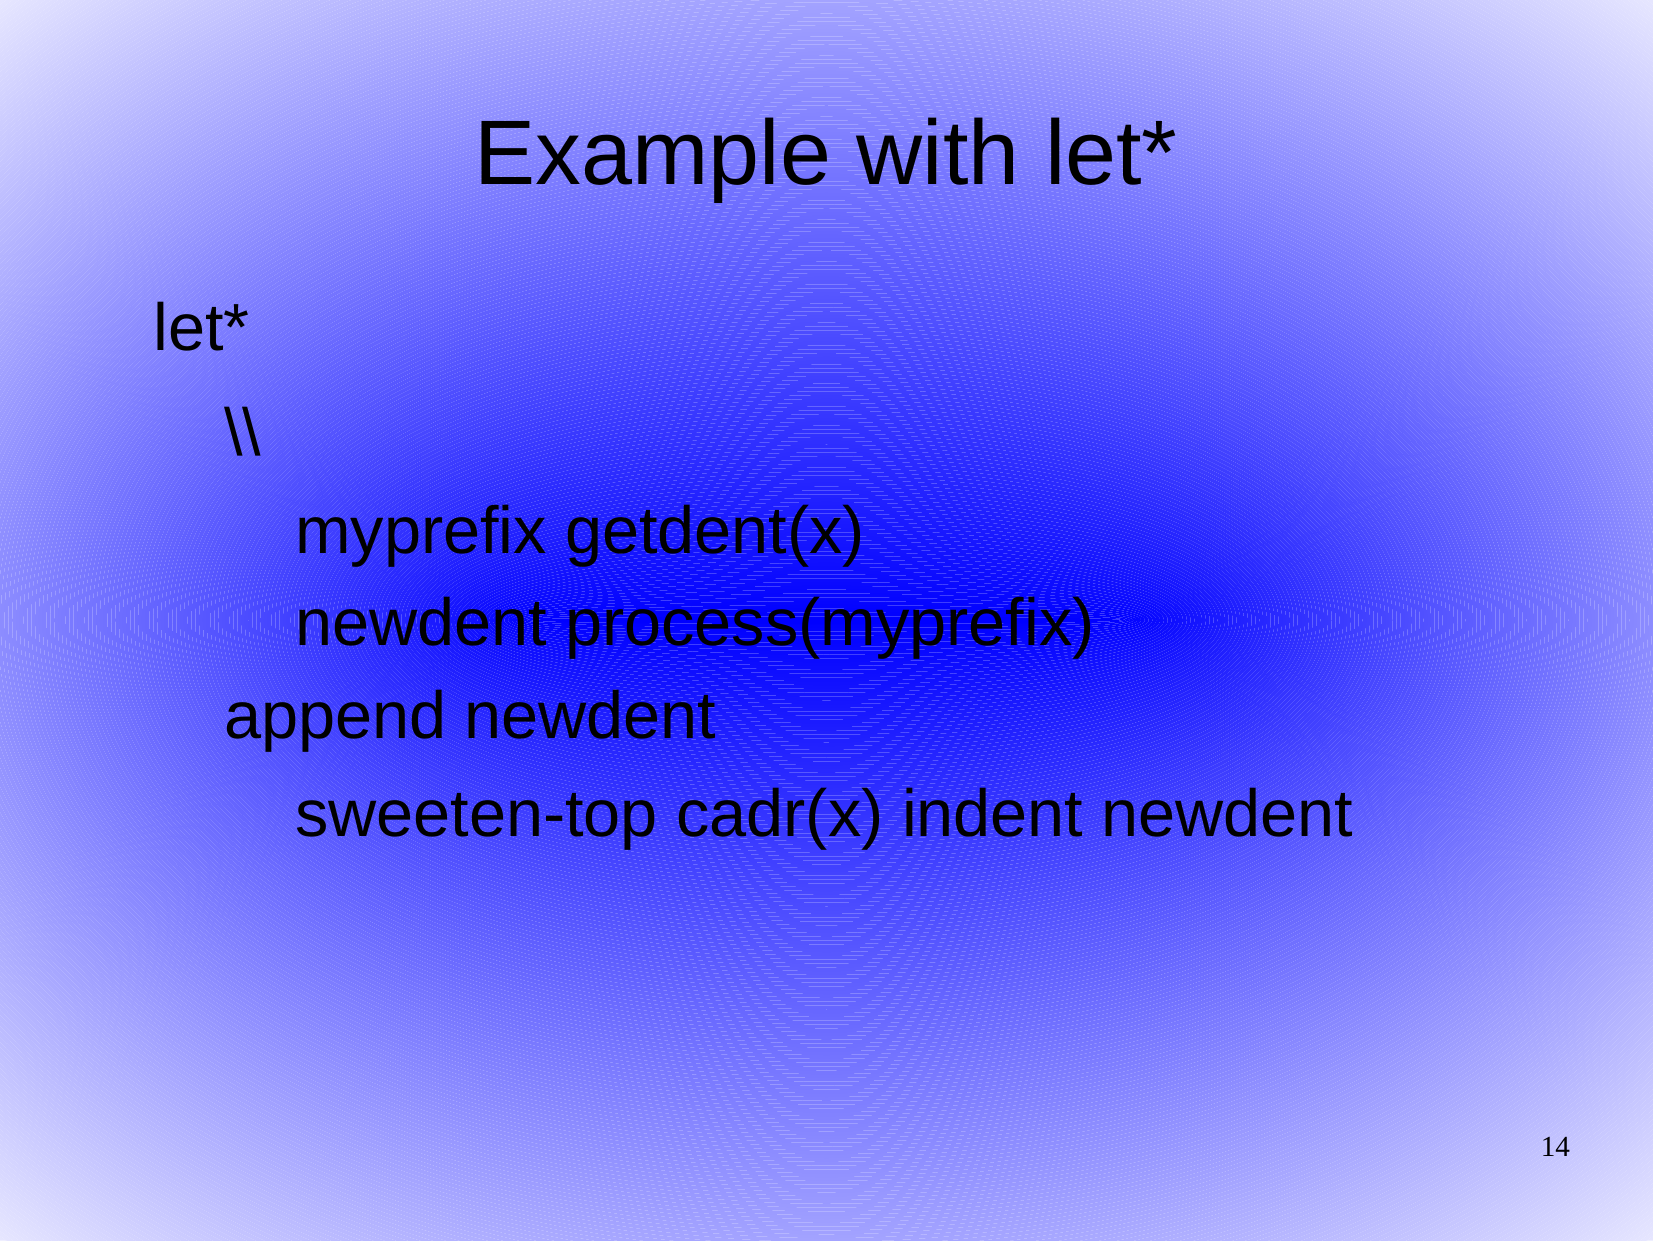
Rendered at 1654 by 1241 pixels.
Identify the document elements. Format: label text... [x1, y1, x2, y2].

list let* \\ myprefix getdent(x) newdent process(myprefix) append newdent sweeten-top cadr(x) indent newdent [82, 290, 1538, 1010]
title Example with let* [82, 49, 1571, 257]
